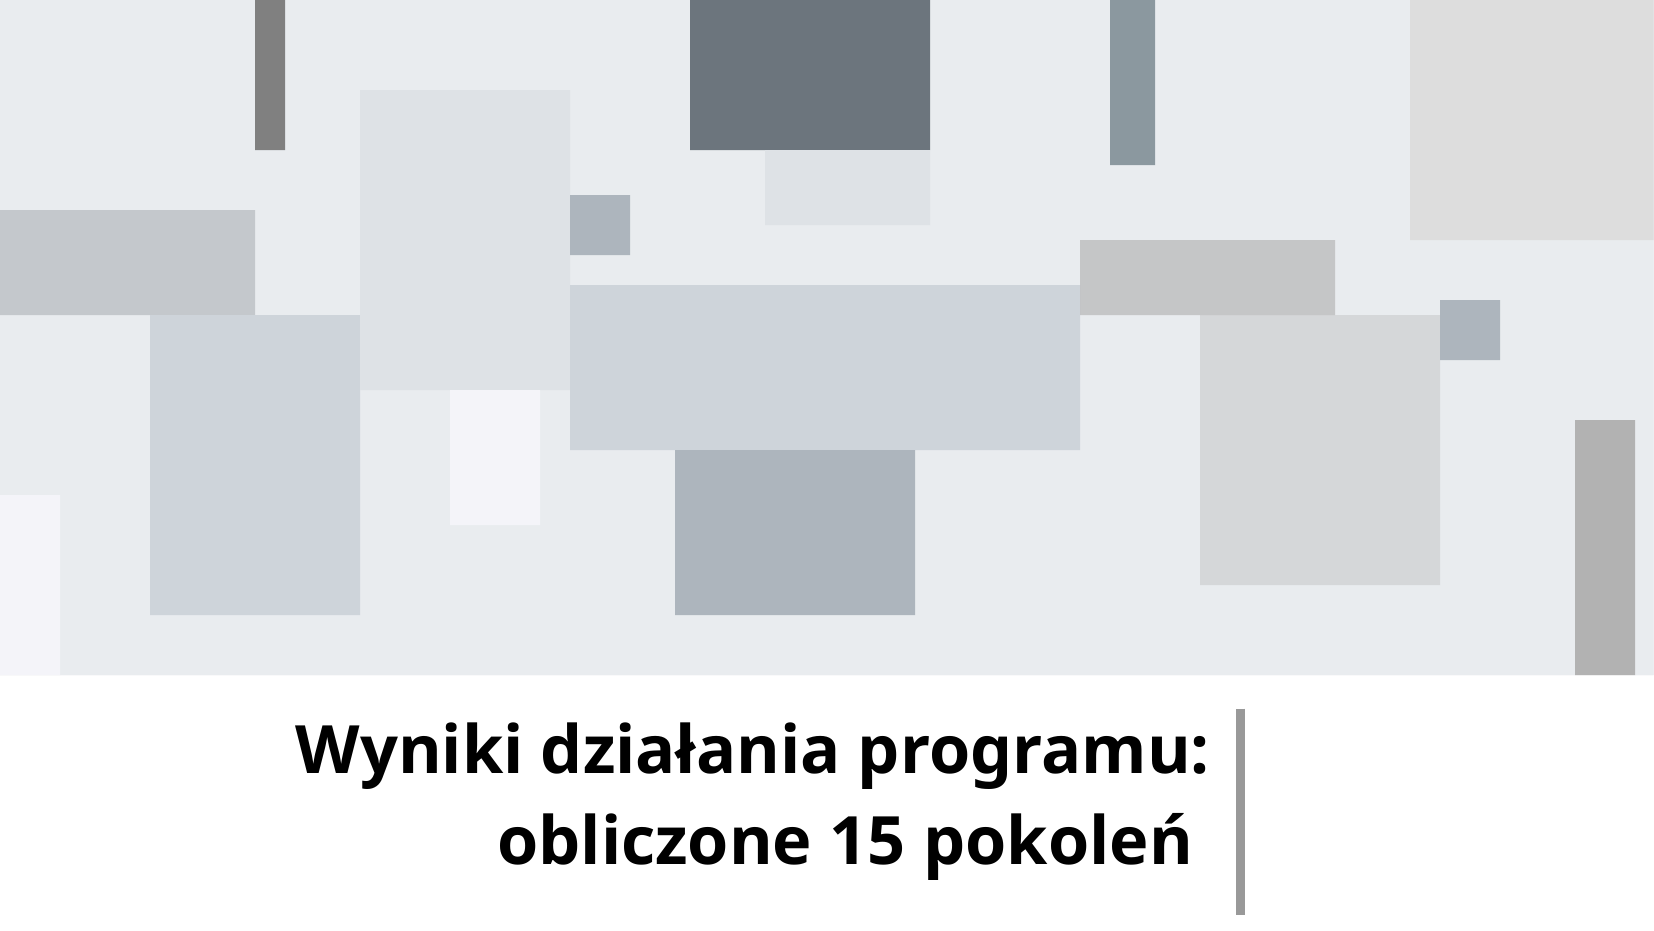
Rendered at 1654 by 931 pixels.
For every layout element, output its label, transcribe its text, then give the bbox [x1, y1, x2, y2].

title Wyniki działania programu: obliczone 15 pokoleń [59, 675, 1211, 912]
